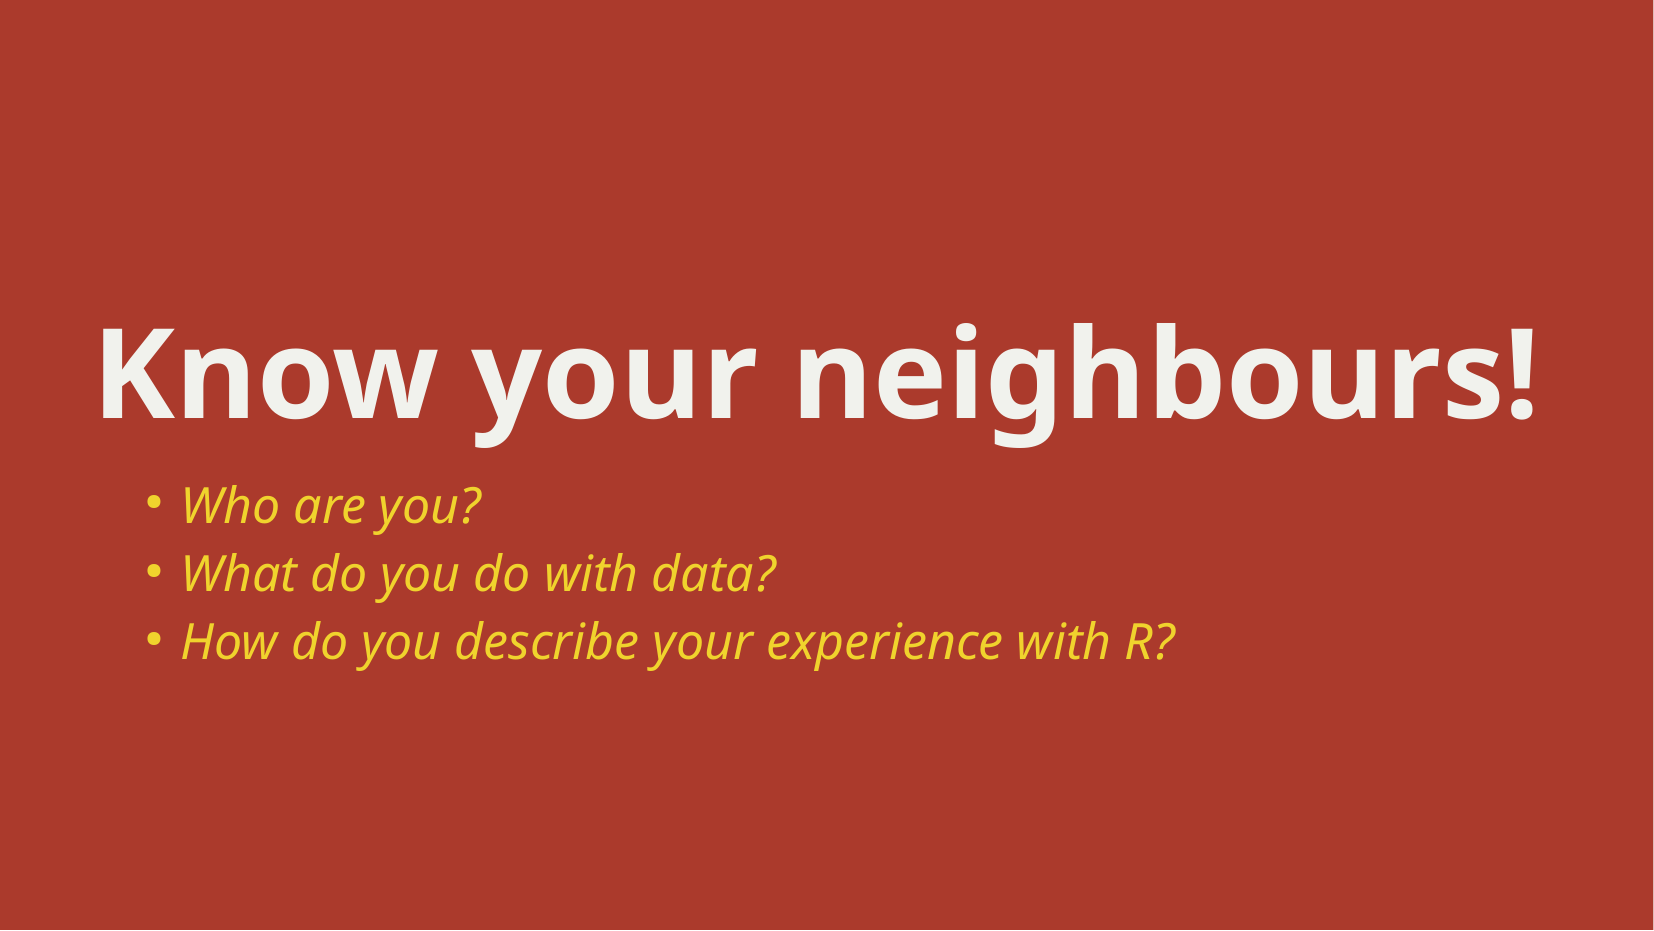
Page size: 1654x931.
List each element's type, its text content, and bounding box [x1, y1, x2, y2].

text_box Who are you? What do you do with data? How do you describe your experience with R? [130, 462, 1128, 628]
text_box Know your neighbours! [77, 276, 1577, 445]
